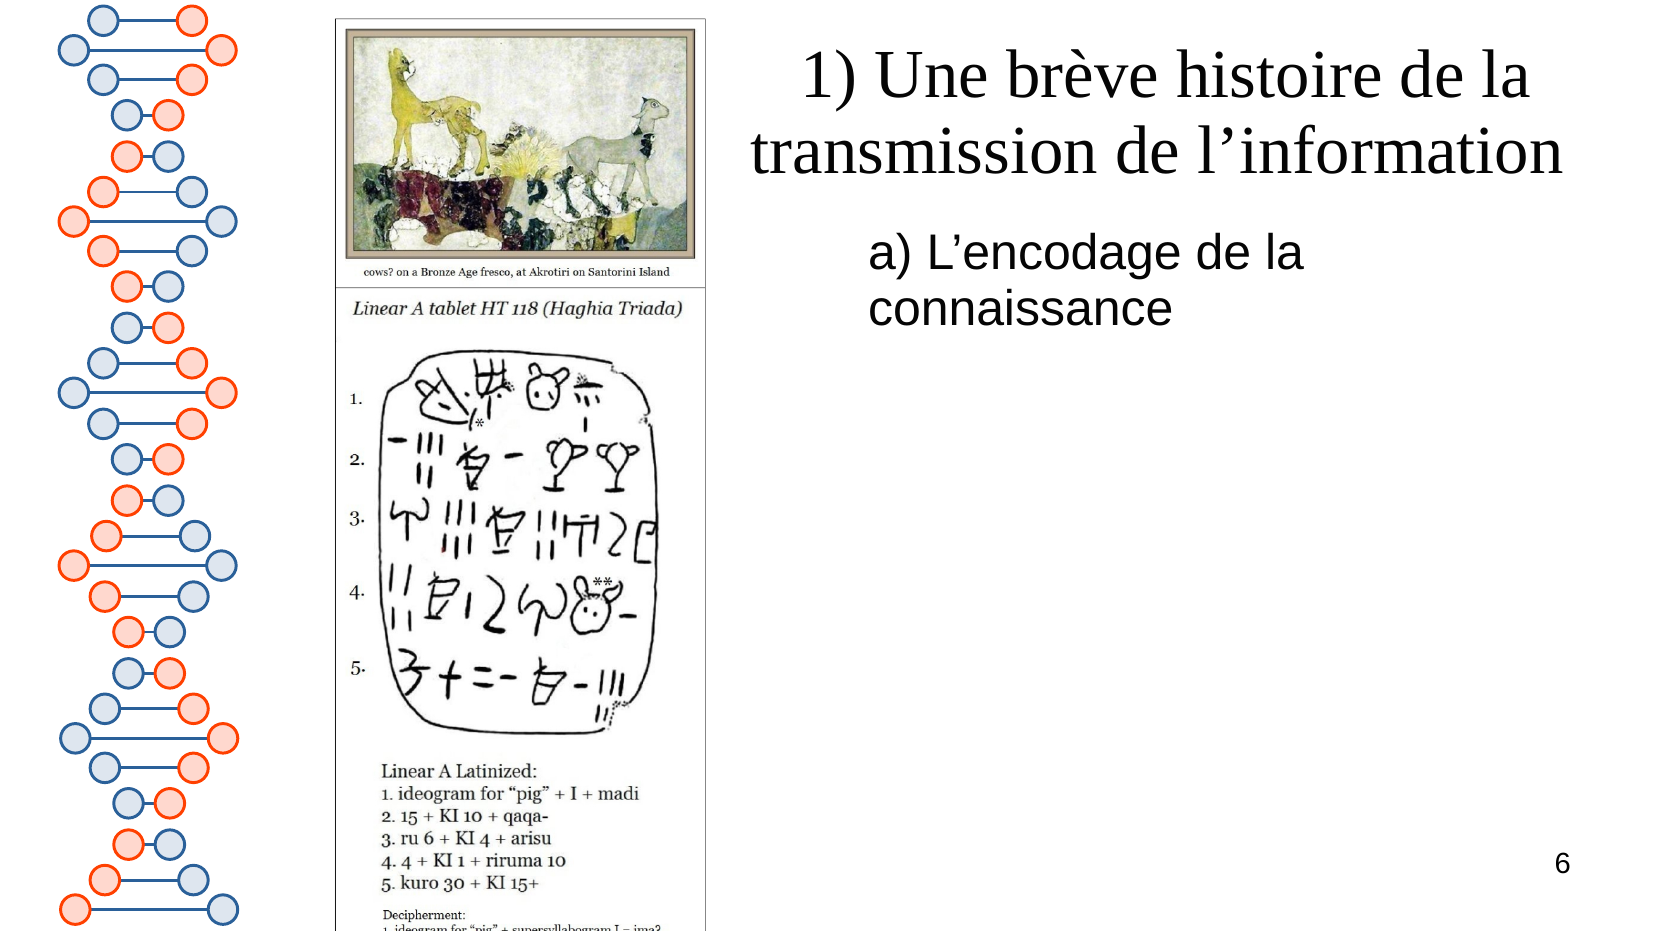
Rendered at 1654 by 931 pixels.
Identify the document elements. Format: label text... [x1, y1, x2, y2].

title 1) Une brève histoire de la transmission de l’information [738, 35, 1595, 189]
list a) L’encodage de la connaissance [797, 224, 1595, 764]
picture [324, 8, 716, 931]
